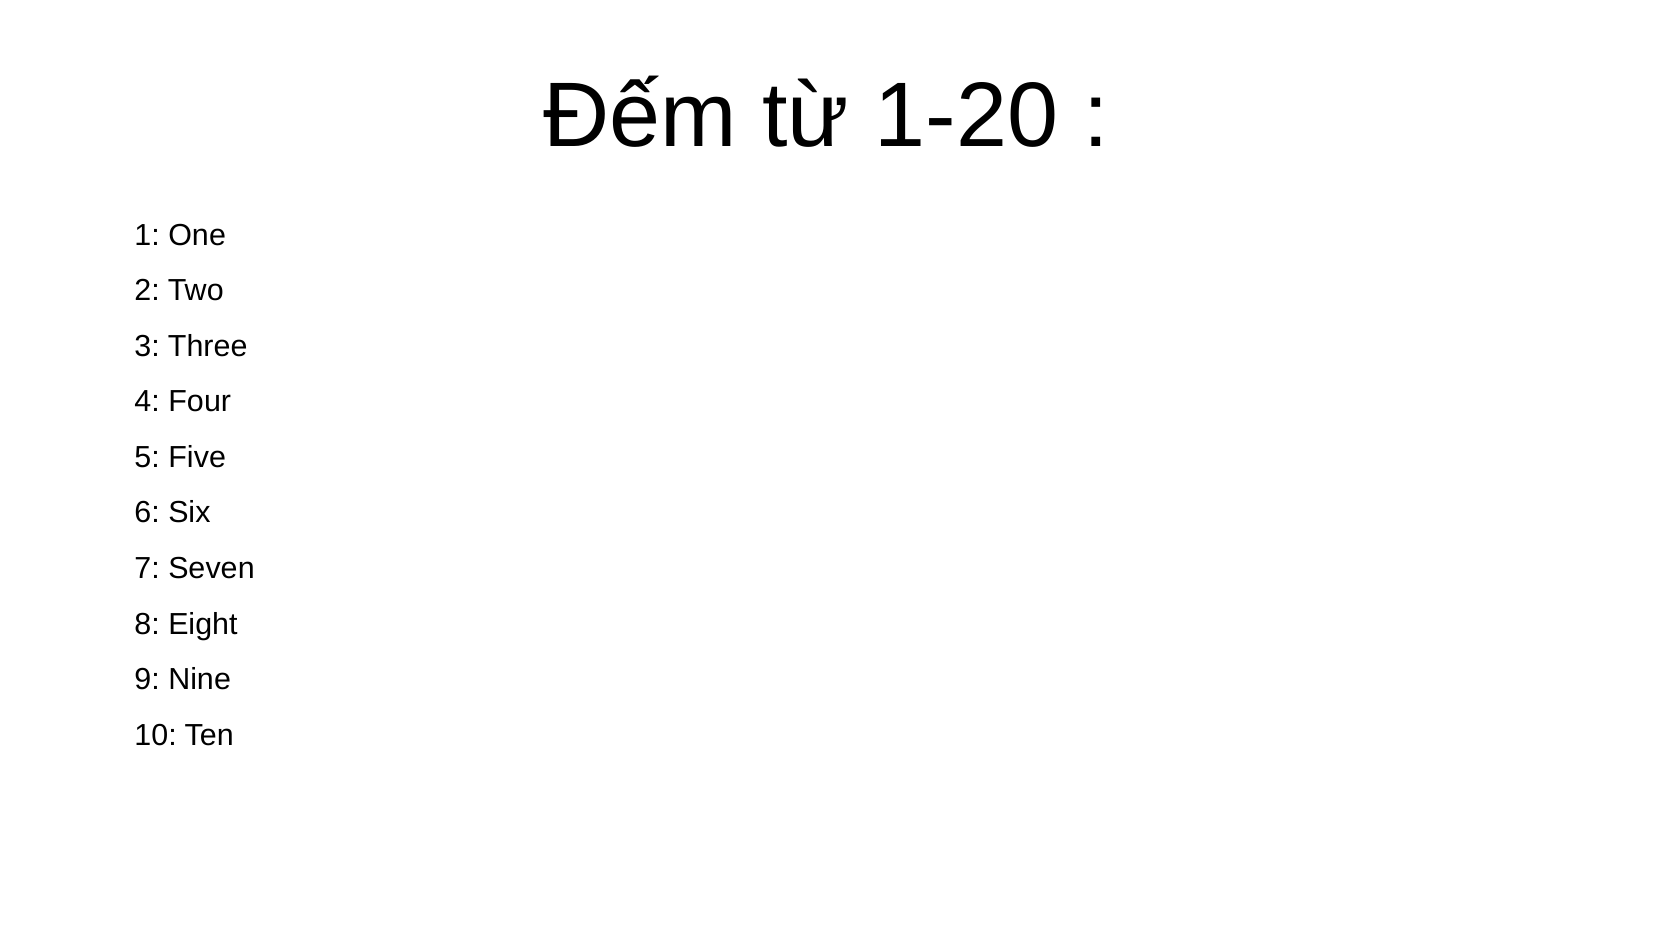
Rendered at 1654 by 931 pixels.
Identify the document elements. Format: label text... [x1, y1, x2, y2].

title Đếm từ 1-20 : [82, 37, 1571, 193]
list 1: One 2: Two 3: Three 4: Four 5: Five 6: Six 7: Seven 8: Eight 9: Nine 10: Ten [82, 217, 1571, 758]
